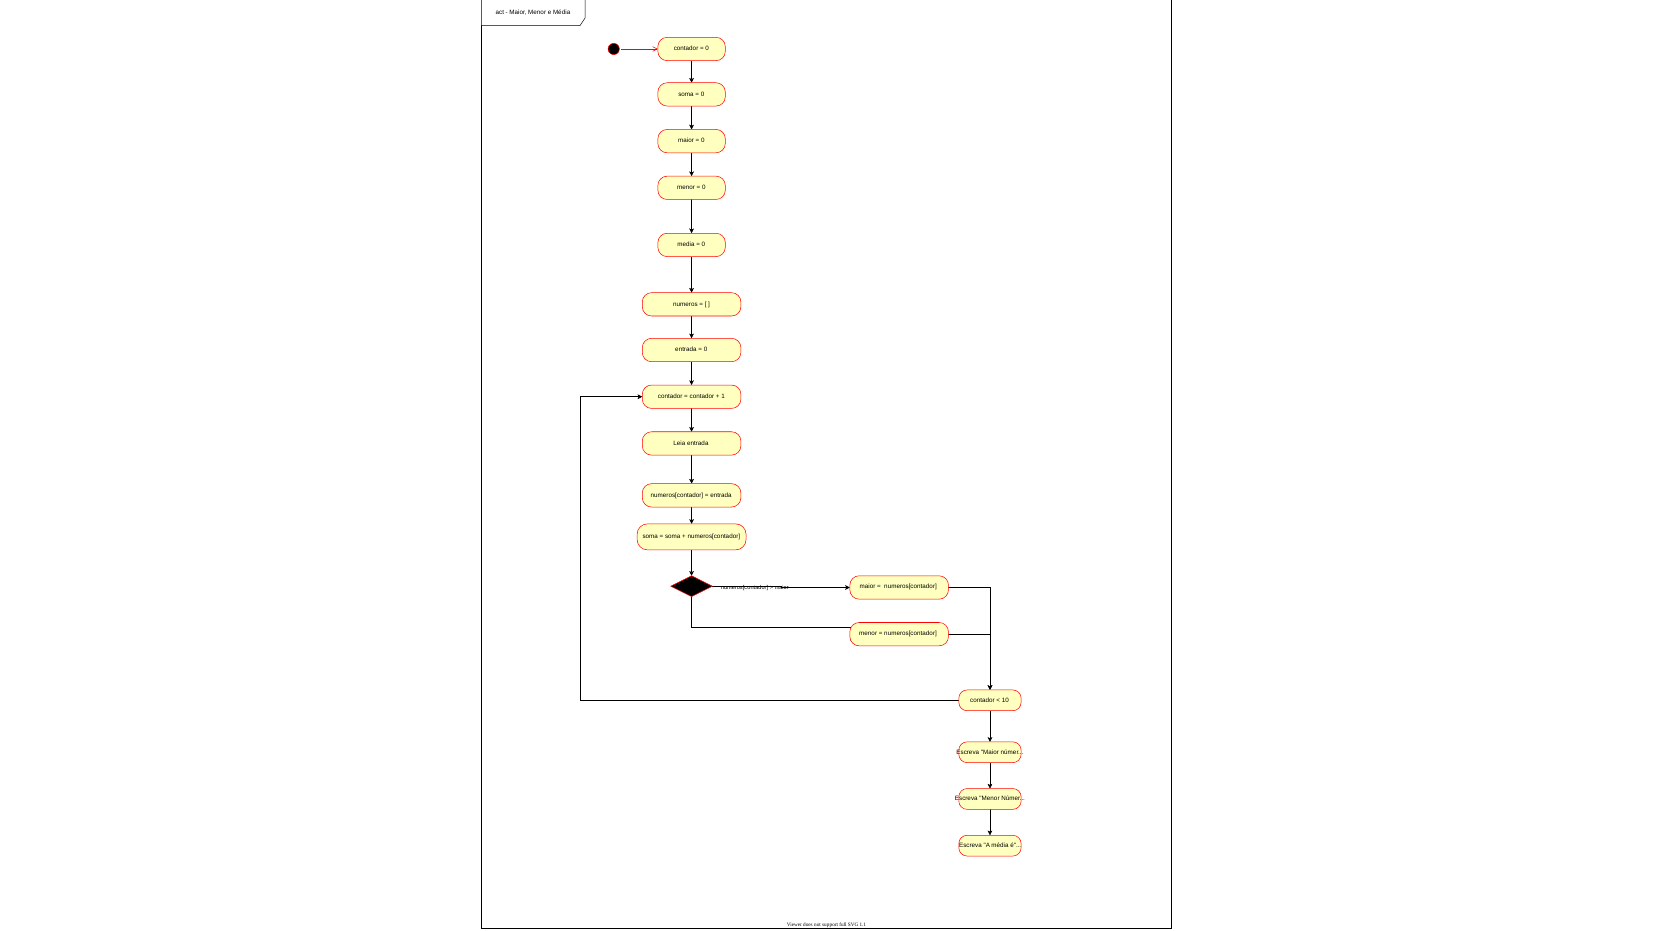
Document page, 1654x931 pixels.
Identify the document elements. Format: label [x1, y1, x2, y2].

picture [480, 0, 1173, 930]
